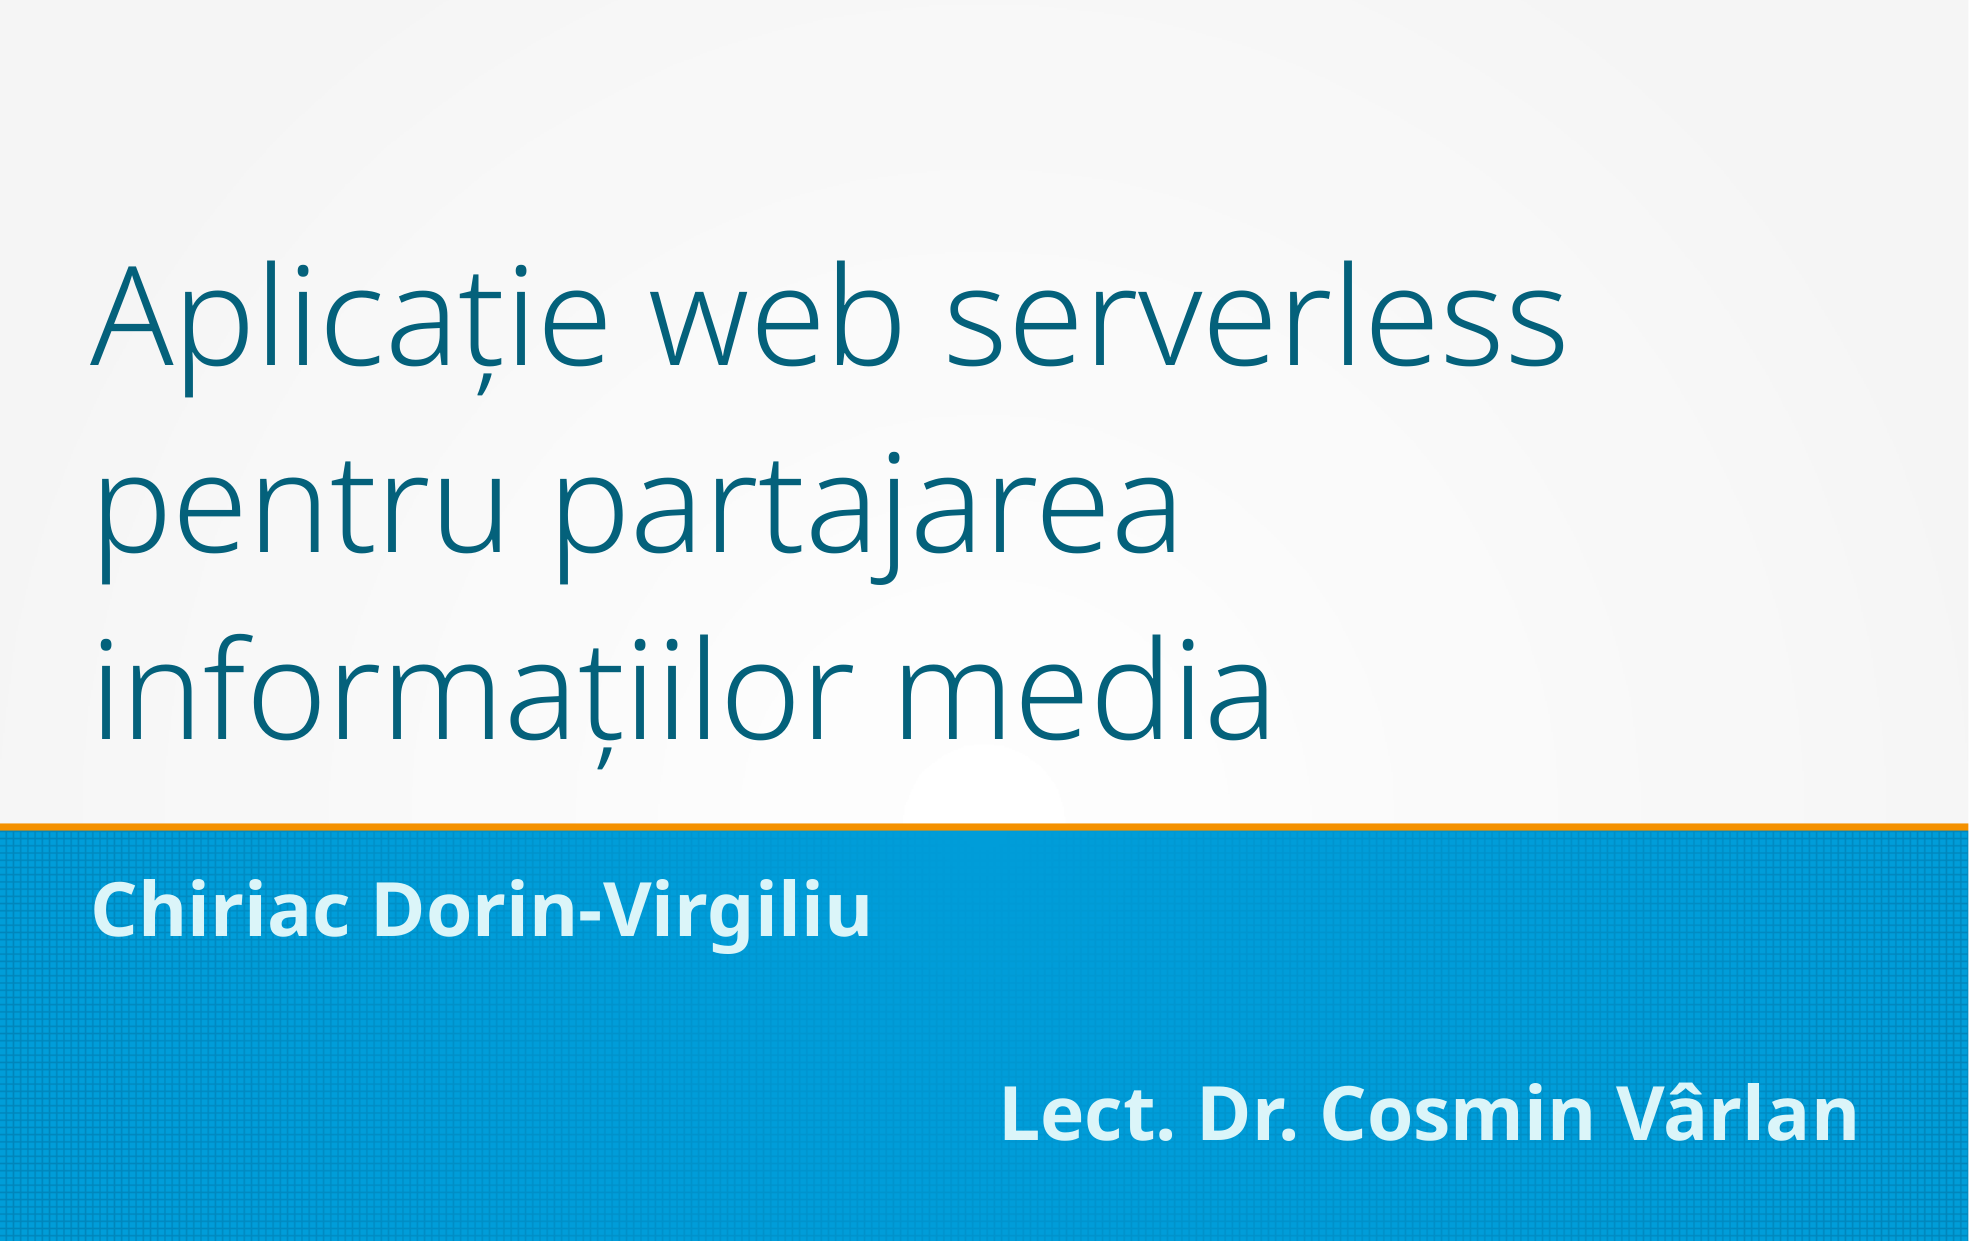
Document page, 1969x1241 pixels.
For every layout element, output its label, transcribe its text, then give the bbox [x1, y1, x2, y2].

title Aplicație web serverless pentru partajarea informațiilor media [90, 49, 1862, 781]
picture [0, 0, 1969, 830]
subtitle Chiriac Dorin-Virgiliu Lect. Dr. Cosmin Vârlan [90, 855, 1861, 1139]
